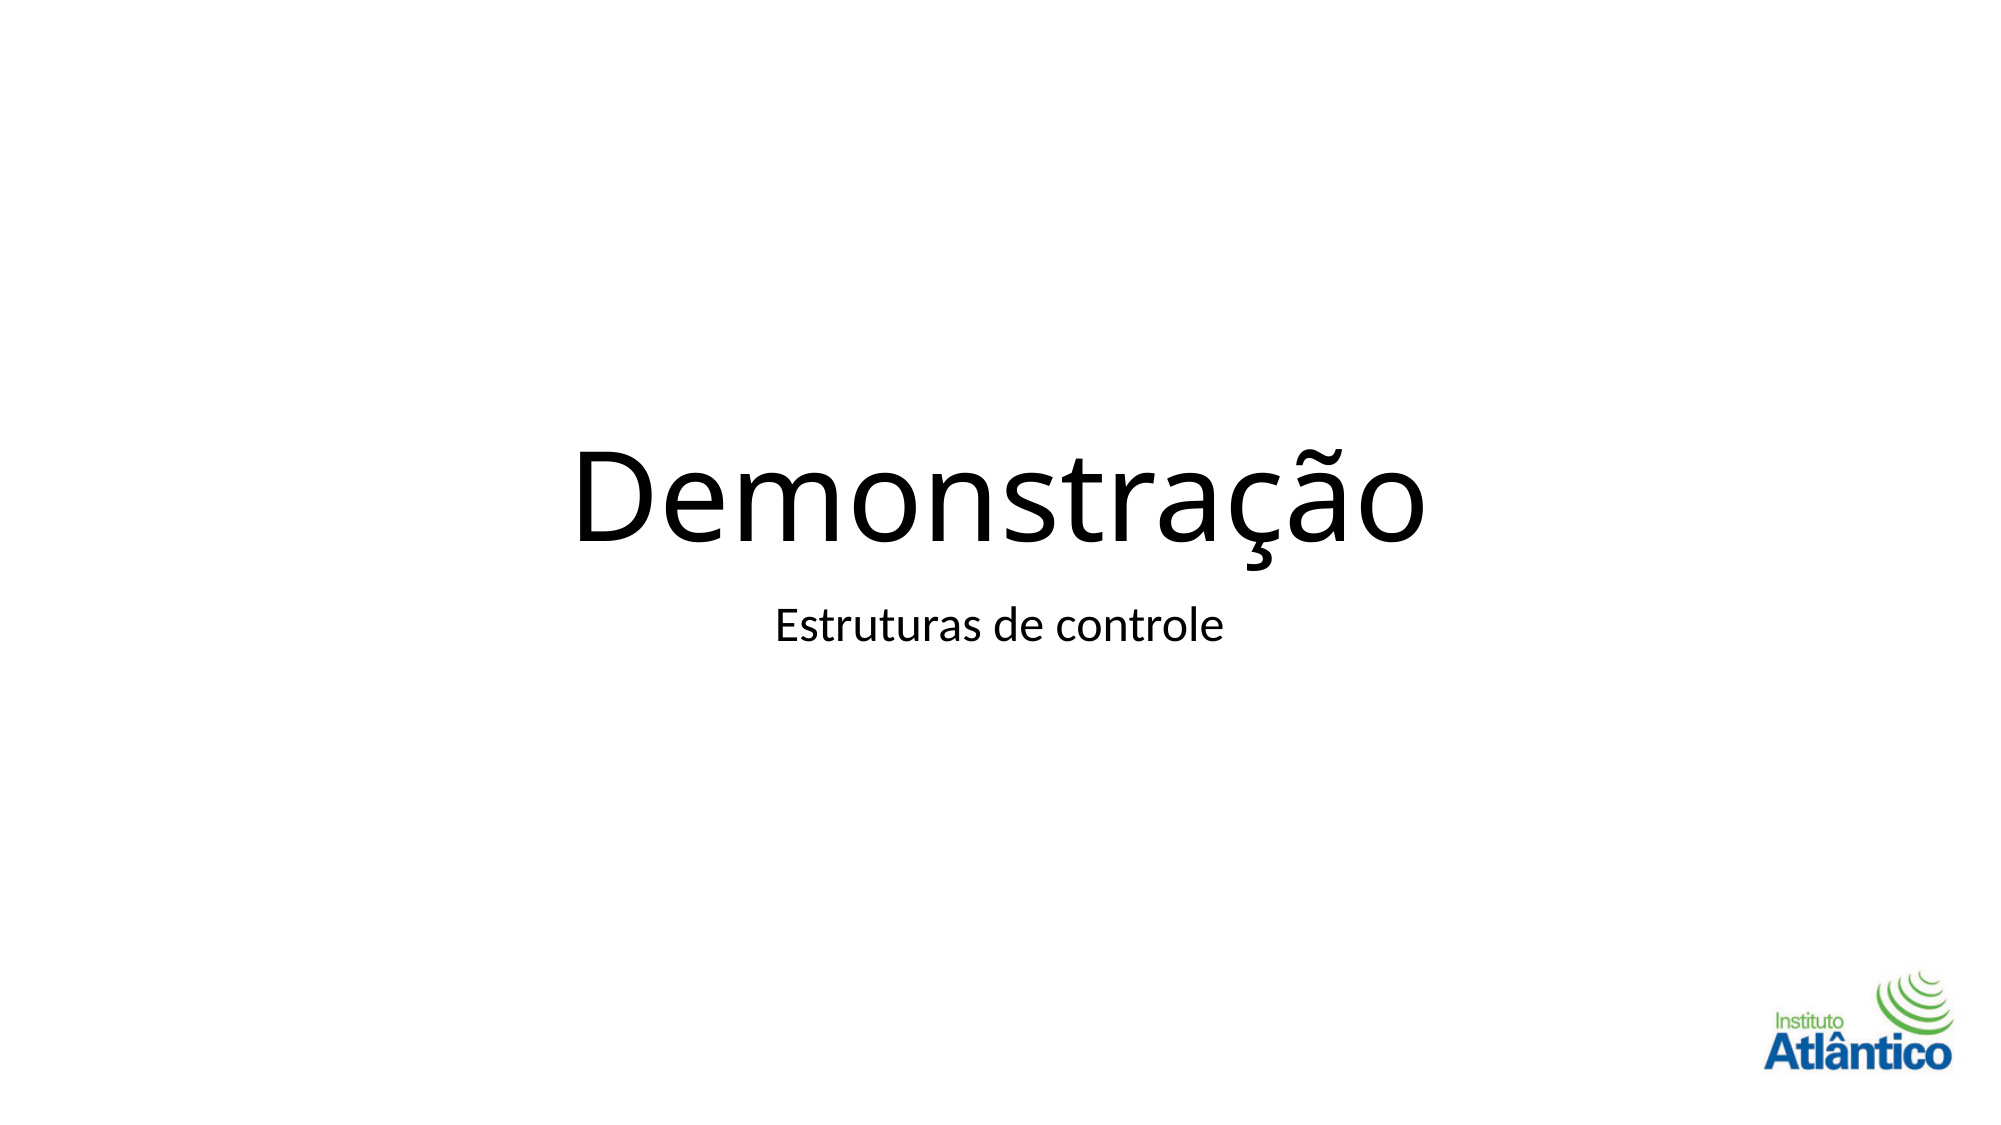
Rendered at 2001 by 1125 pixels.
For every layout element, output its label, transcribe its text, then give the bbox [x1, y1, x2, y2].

subtitle Estruturas de controle [249, 590, 1750, 863]
title Demonstração [249, 184, 1750, 576]
picture [1717, 930, 2000, 1120]
